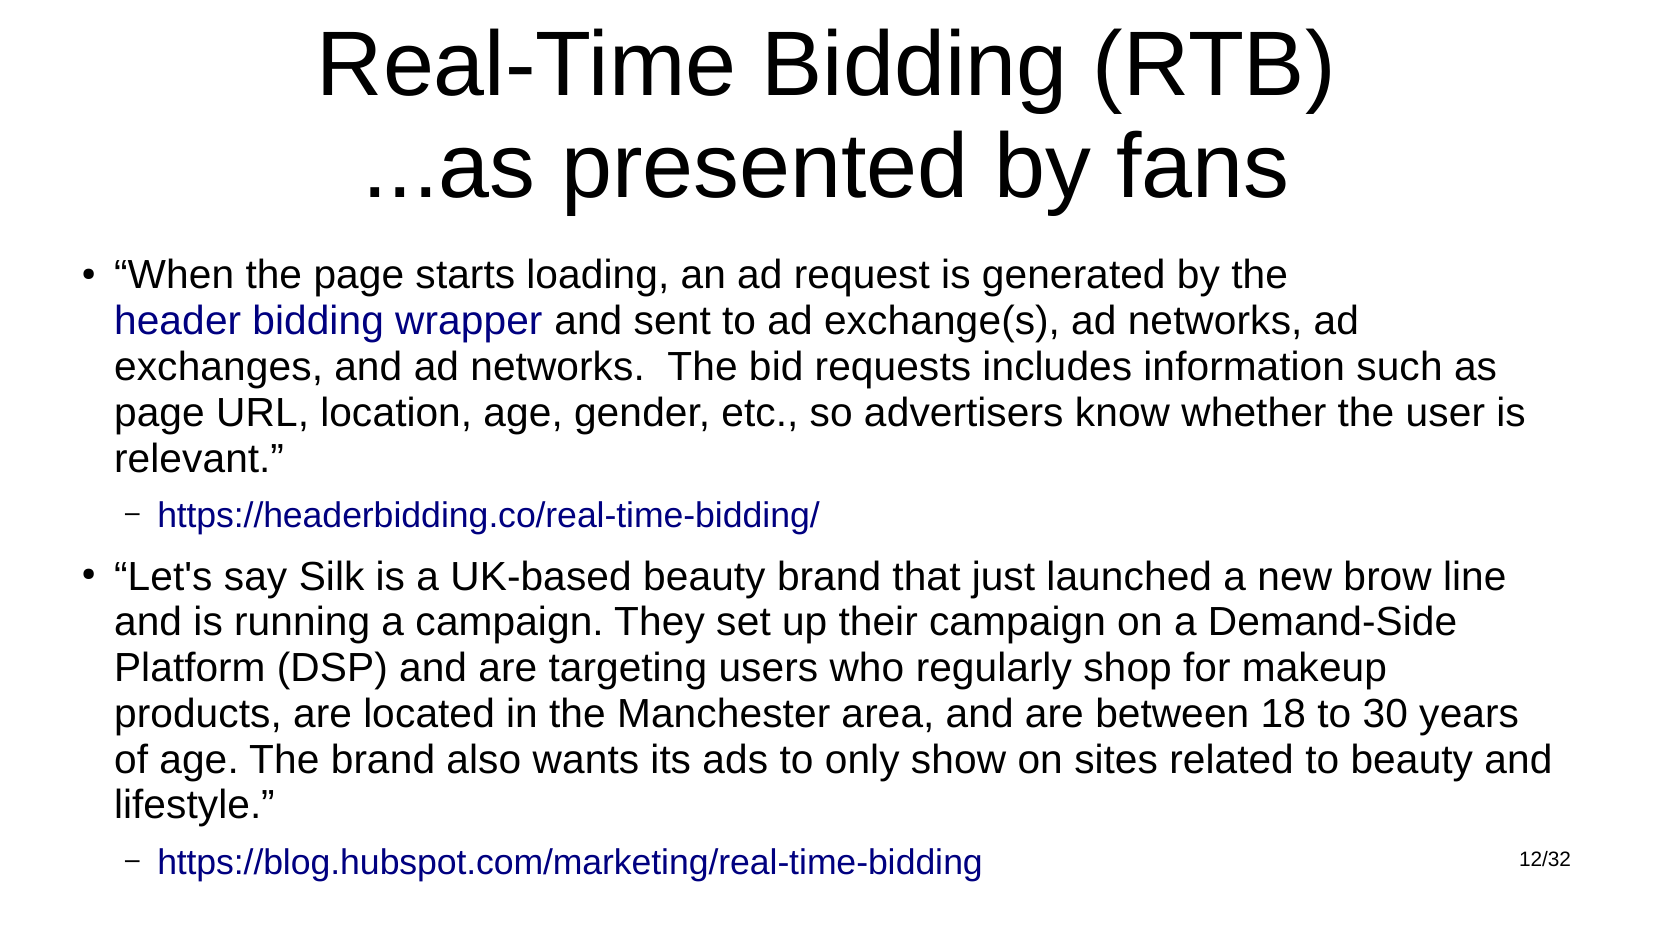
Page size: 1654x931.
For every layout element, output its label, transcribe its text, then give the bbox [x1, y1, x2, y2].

list “When the page starts loading, an ad request is generated by the header bidding wrapper and sent to ad exchange(s), ad networks, ad exchanges, and ad networks. The bid requests includes information such as page URL, location, age, gender, etc., so advertisers know whether the user is relevant.” https://headerbidding.co/real-time-bidding/ “Let's say Silk is a UK-based beauty brand that just launched a new brow line and is running a campaign. They set up their campaign on a Demand-Side Platform (DSP) and are targeting users who regularly shop for makeup products, are located in the Manchester area, and are between 18 to 30 years of age. The brand also wants its ads to only show on sites related to beauty and lifestyle.” https://blog.hubspot.com/marketing/real-time-bidding [70, 251, 1560, 886]
title Real-Time Bidding (RTB) ...as presented by fans [82, 12, 1571, 218]
